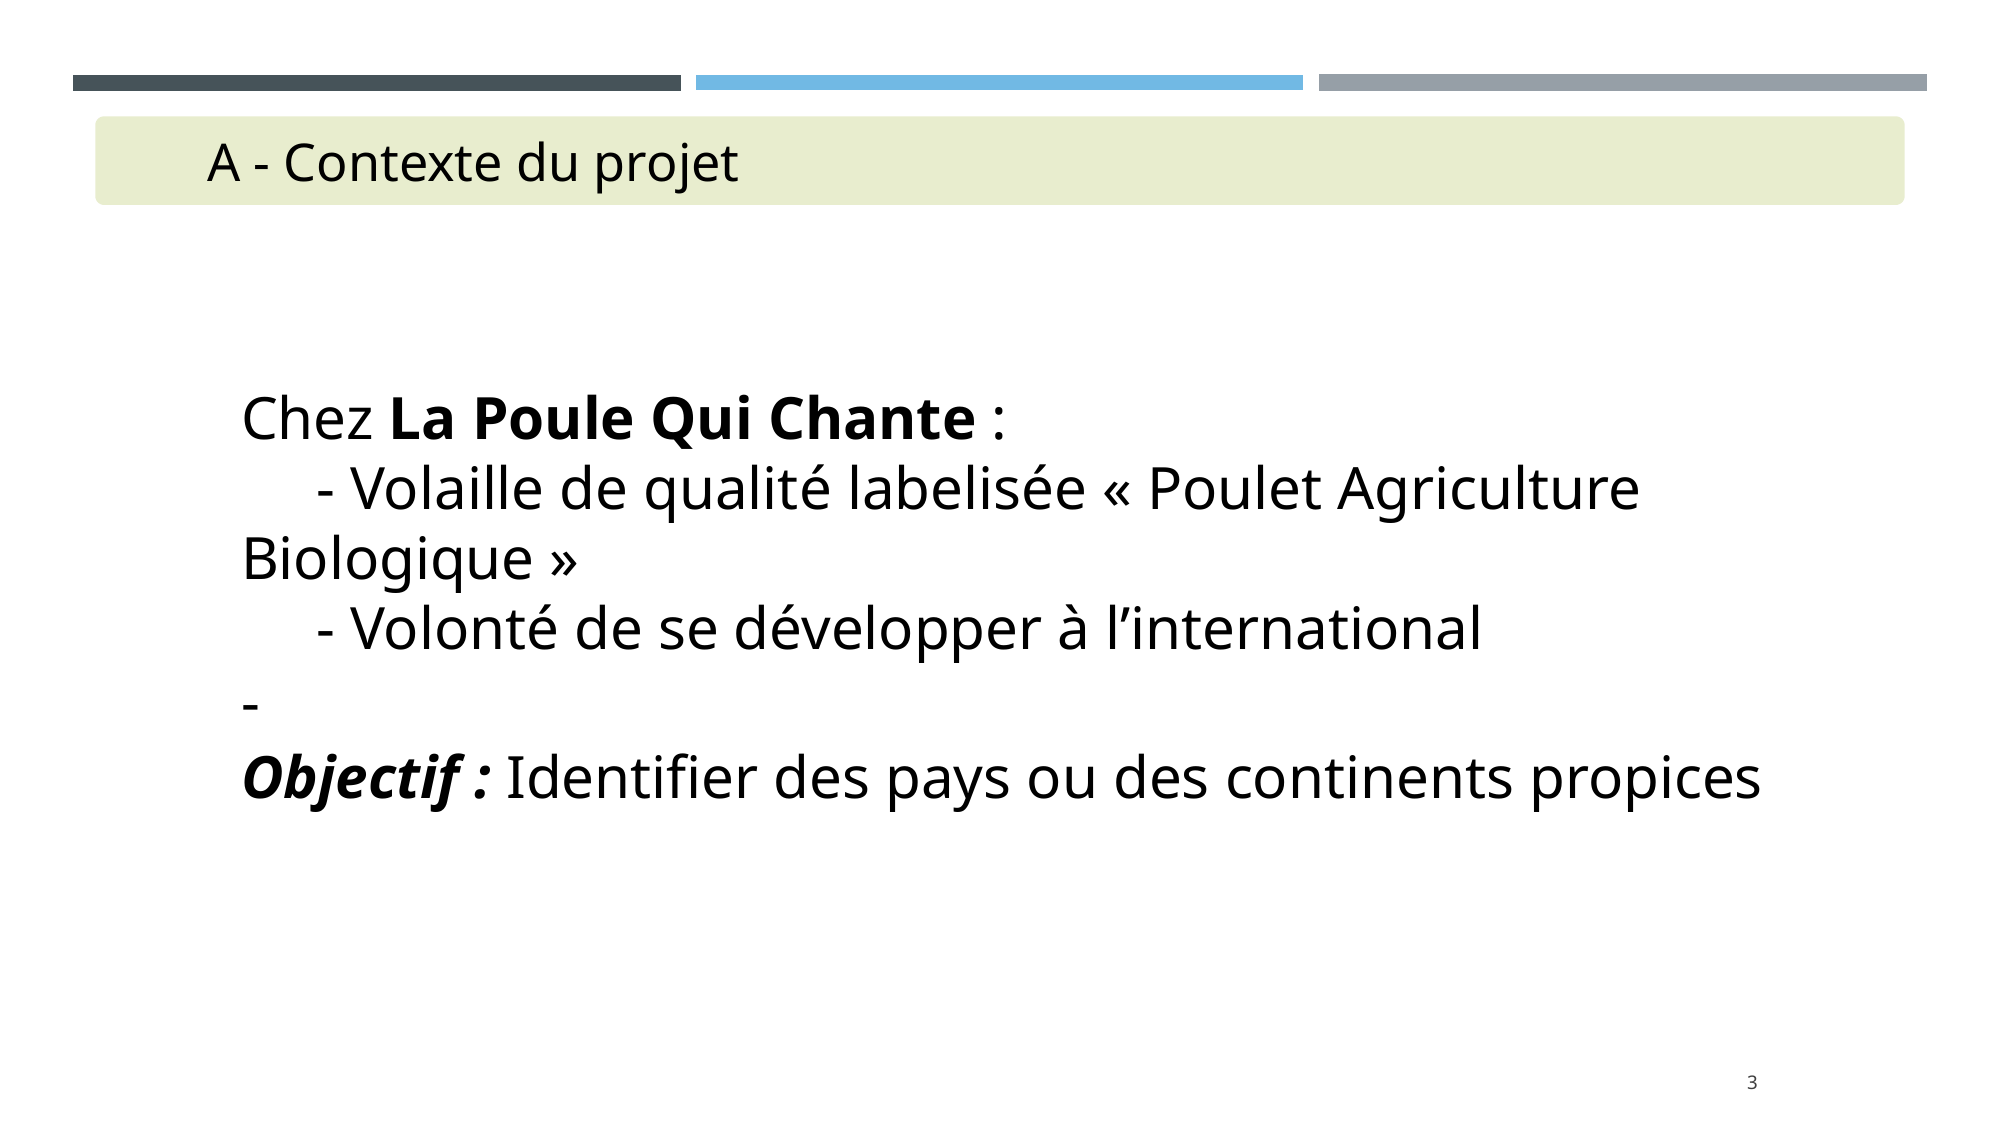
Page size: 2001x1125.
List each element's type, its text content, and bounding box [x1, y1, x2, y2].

text_box [1732, 1053, 1905, 1114]
text_box Chez La Poule Qui Chante : - Volaille de qualité labelisée « Poulet Agriculture Biologique » - Volonté de se développer à l’international Objectif : Identifier des pays ou des continents propices [226, 373, 1877, 813]
text_box A - Contexte du projet [197, 116, 1905, 205]
text_box [95, 116, 197, 205]
